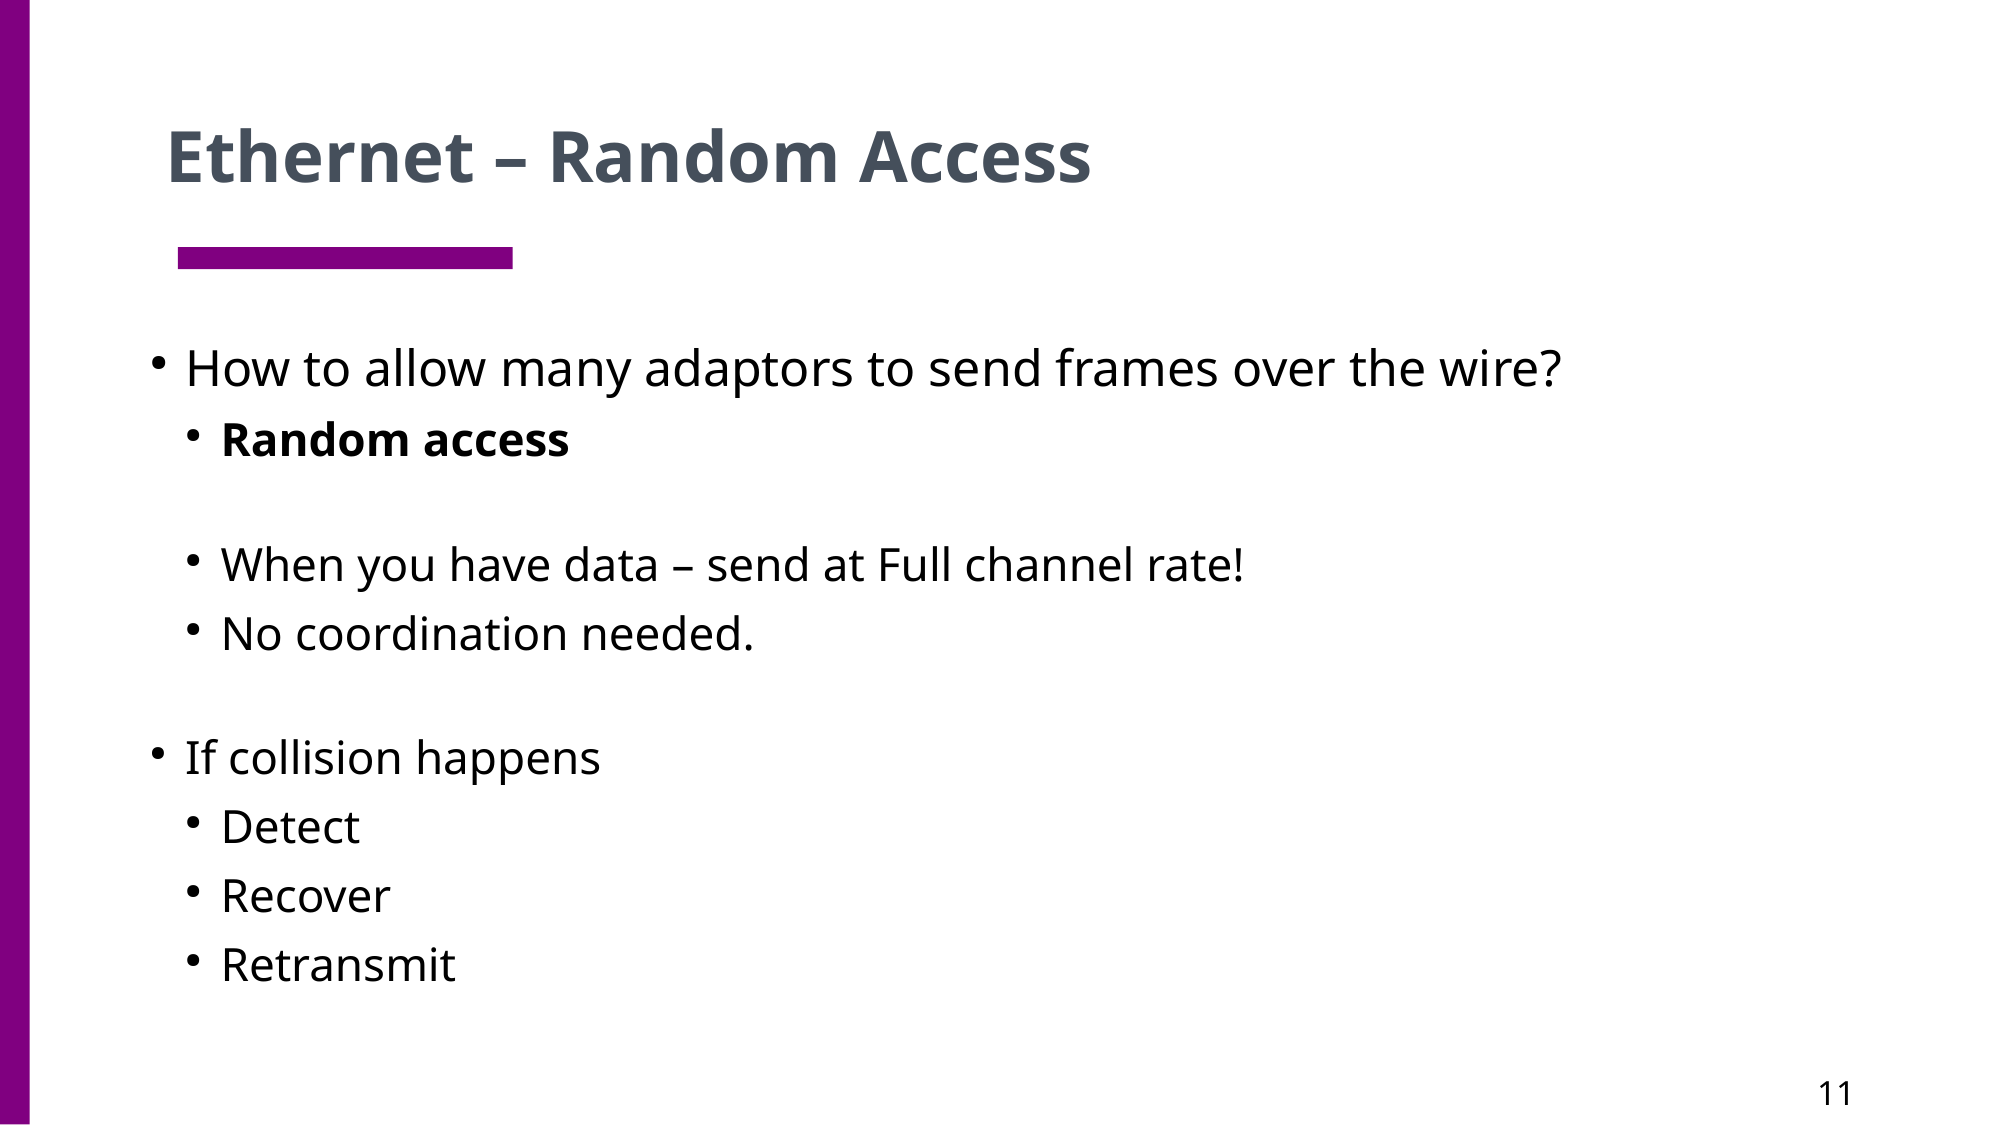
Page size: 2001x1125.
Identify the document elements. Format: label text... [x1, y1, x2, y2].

text_box How to allow many adaptors to send frames over the wire? Random access When you have data – send at Full channel rate! No coordination needed. If collision happens Detect Recover Retransmit [135, 329, 2000, 939]
text_box Ethernet – Random Access [151, 0, 1849, 212]
